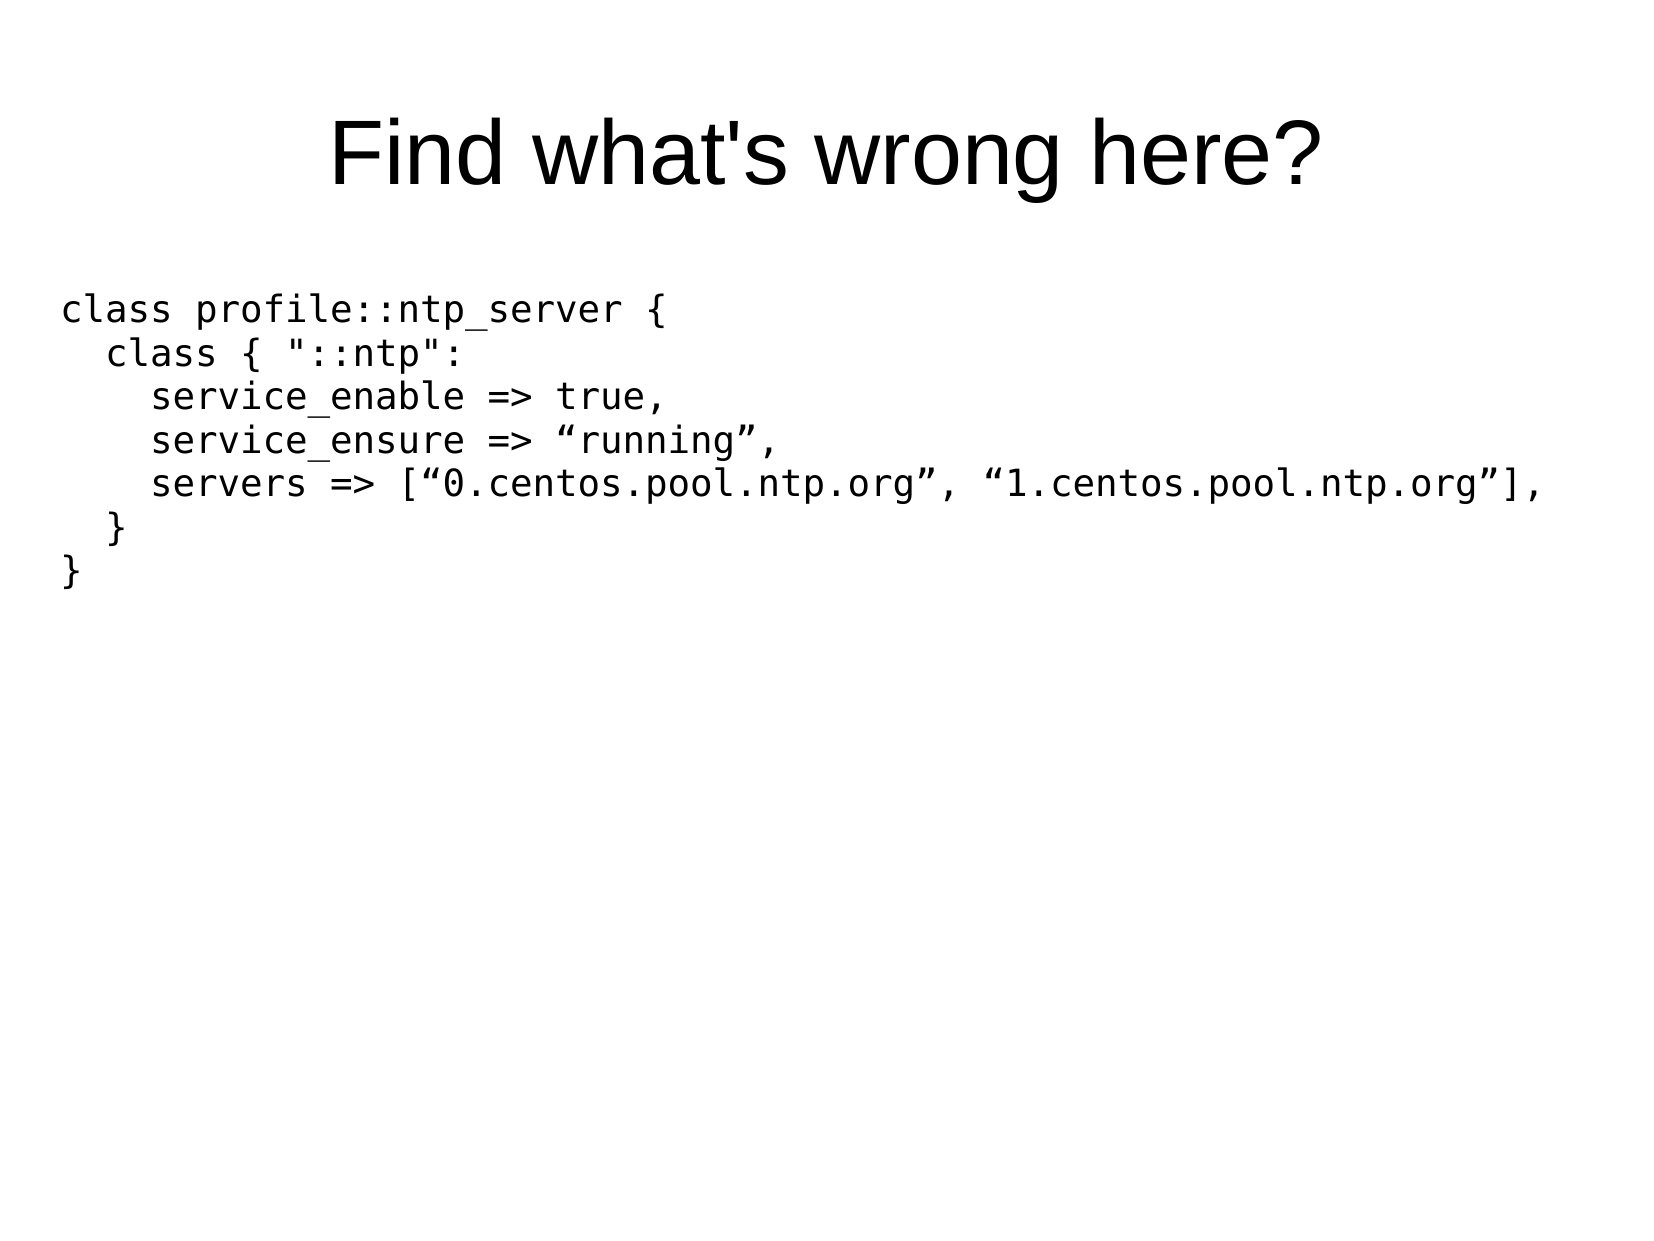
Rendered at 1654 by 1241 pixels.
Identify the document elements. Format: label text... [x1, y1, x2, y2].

title Find what's wrong here? [82, 49, 1571, 257]
text_box class profile::ntp_server { class { "::ntp": service_enable => true, service_ensure => “running”, servers => [“0.centos.pool.ntp.org”, “1.centos.pool.ntp.org”], } } [45, 280, 1561, 601]
